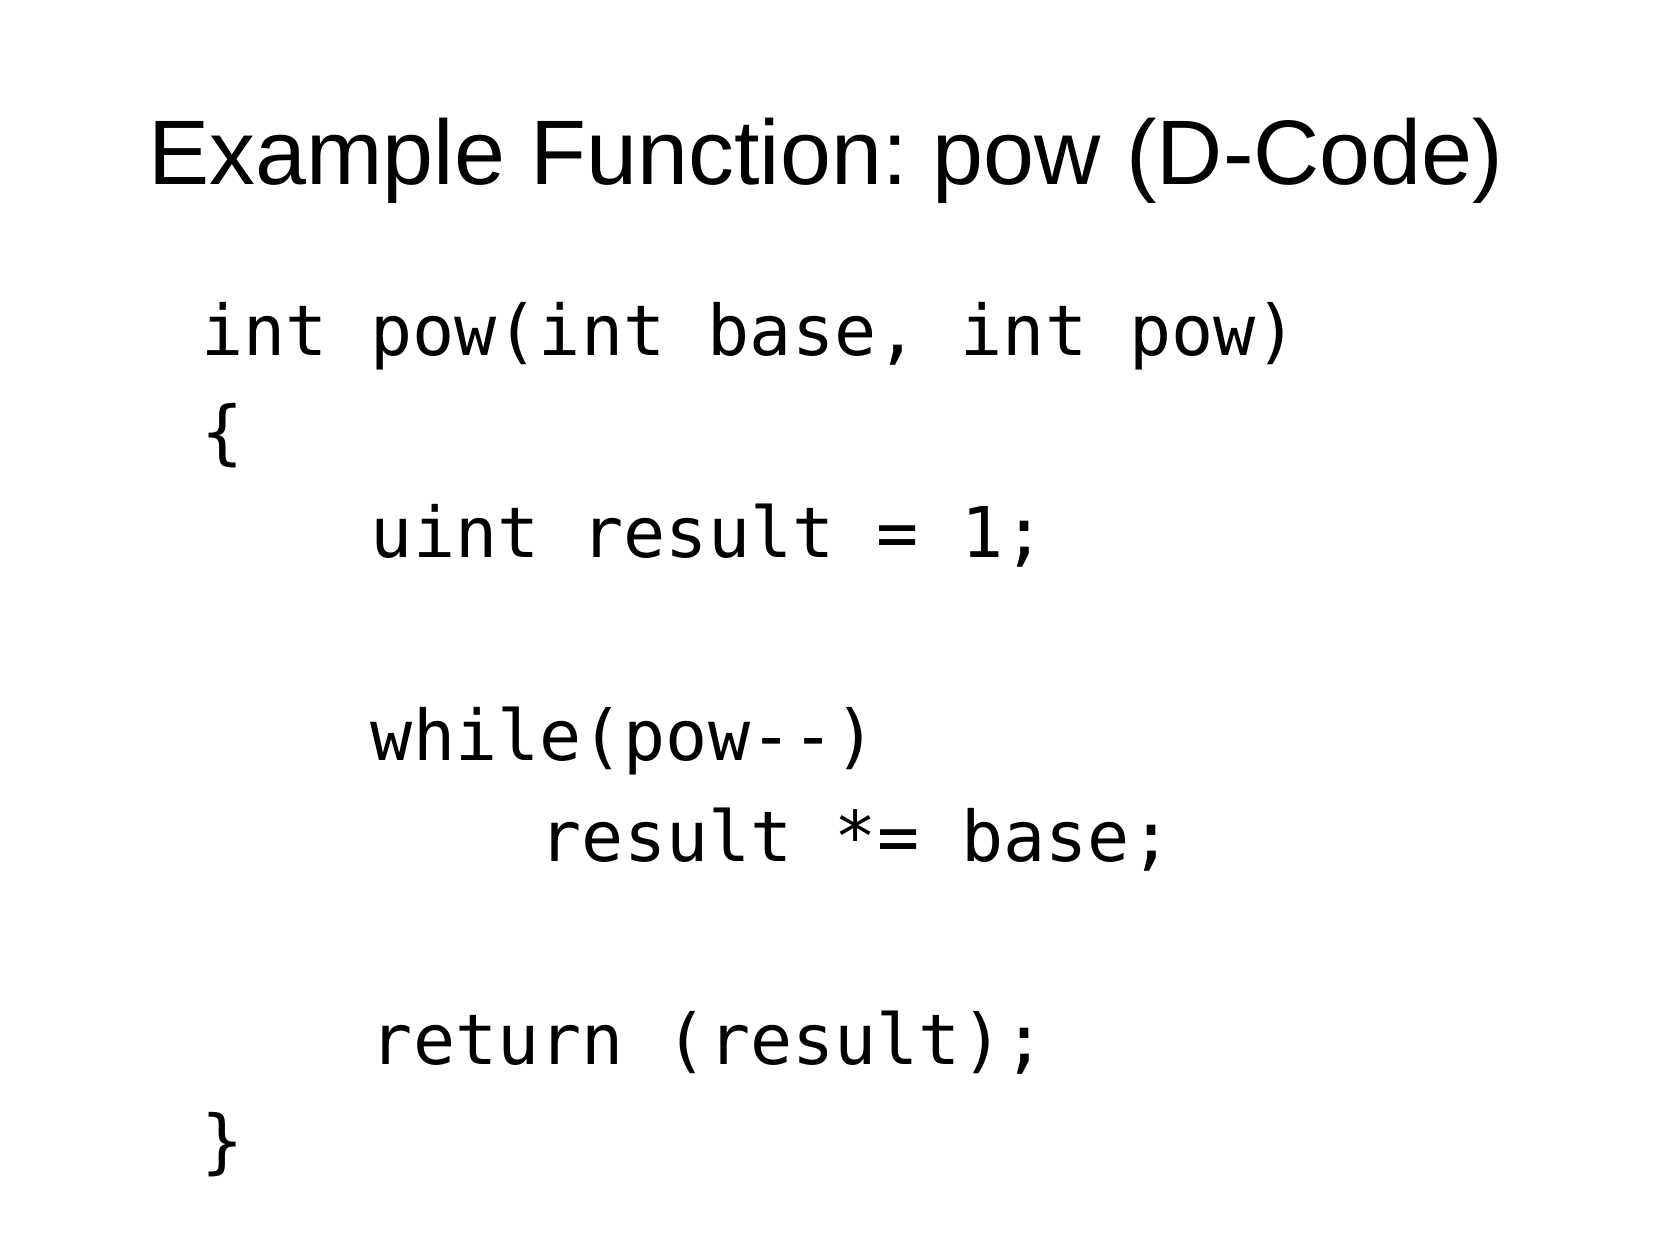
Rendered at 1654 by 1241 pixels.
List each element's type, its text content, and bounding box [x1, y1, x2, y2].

list int pow(int base, int pow) { uint result = 1; while(pow--) result *= base; return (result); } [82, 290, 1576, 1186]
title Example Function: pow (D-Code) [82, 49, 1571, 257]
